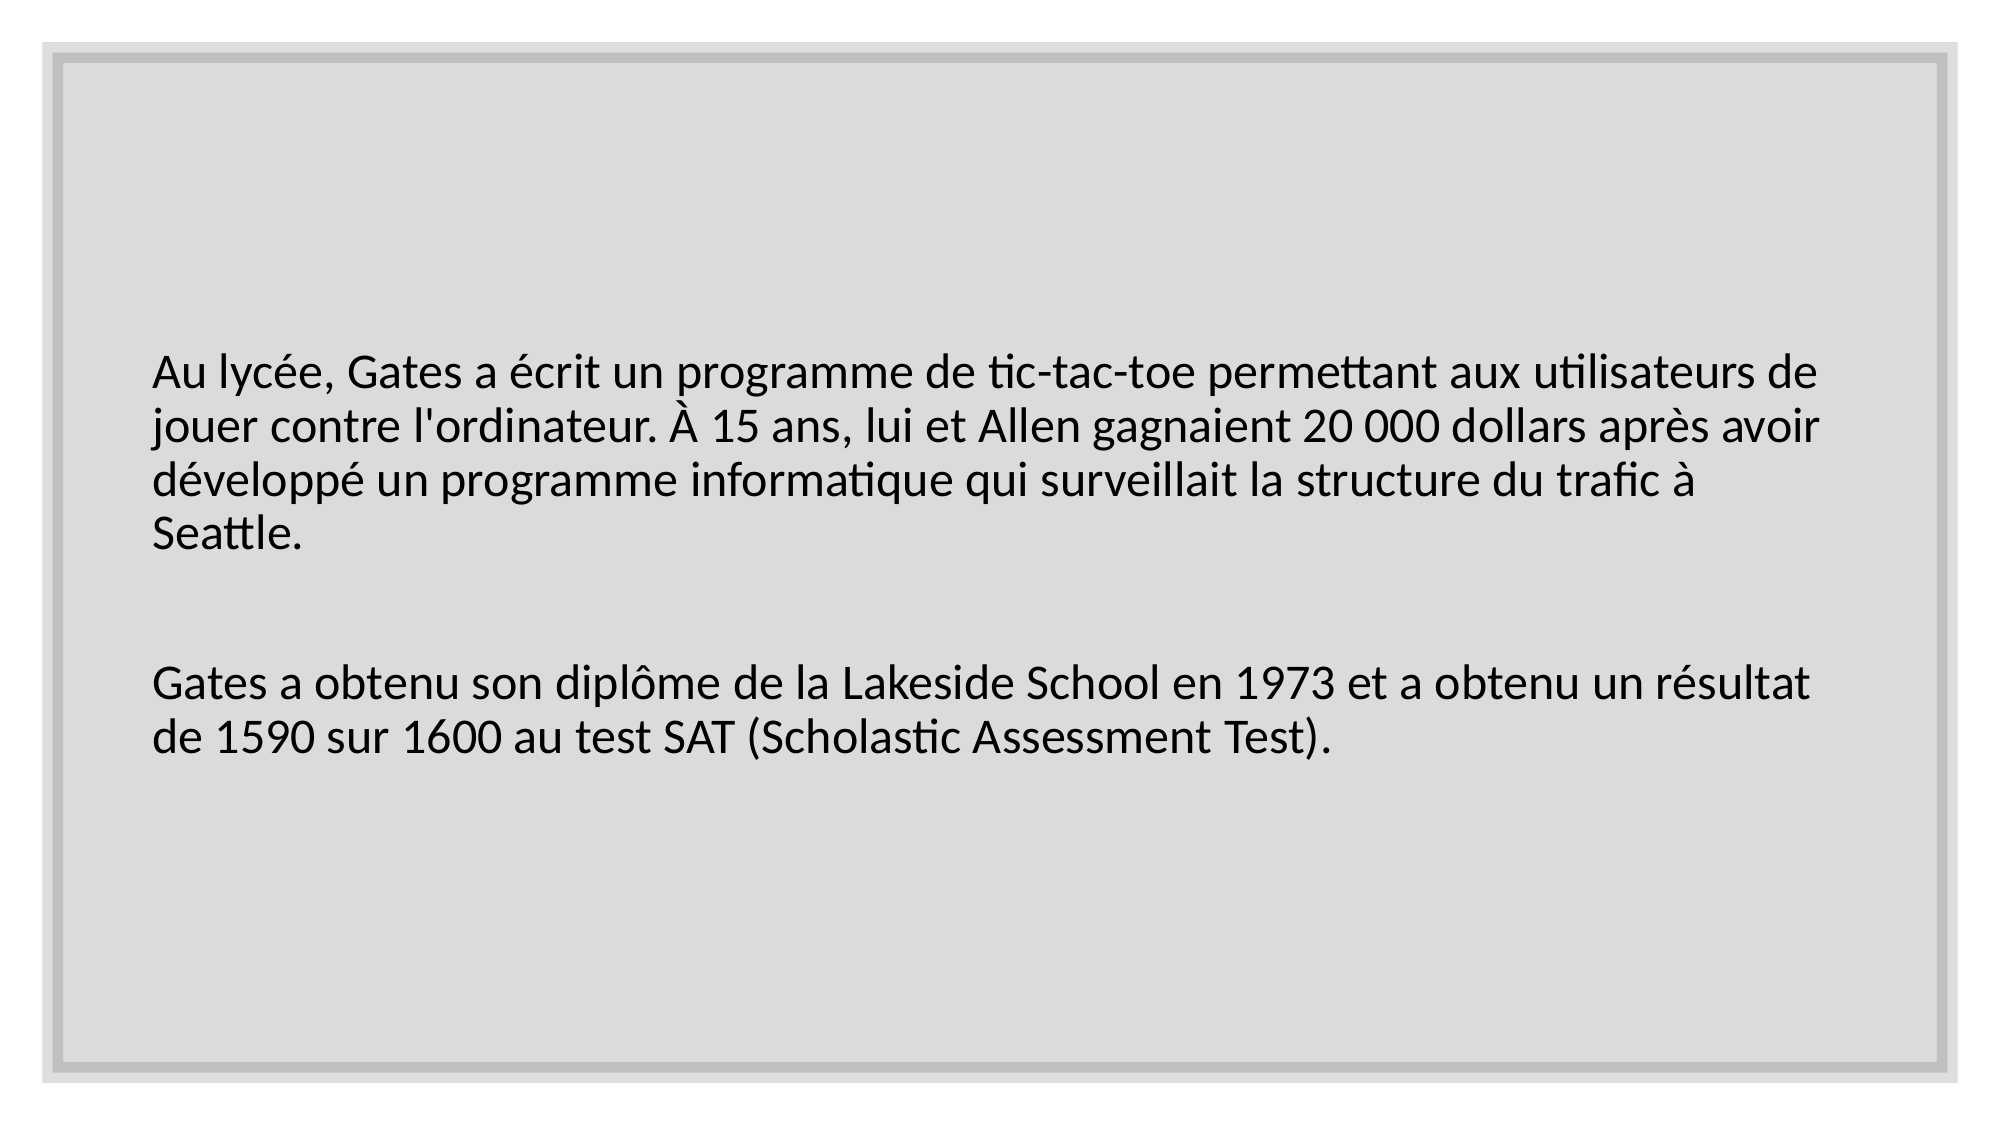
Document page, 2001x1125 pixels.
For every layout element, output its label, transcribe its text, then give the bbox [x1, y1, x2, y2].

text_box [53, 53, 1947, 1073]
list Au lycée, Gates a écrit un programme de tic-tac-toe permettant aux utilisateurs de jouer contre l'ordinateur. À 15 ans, lui et Allen gagnaient 20 000 dollars après avoir développé un programme informatique qui surveillait la structure du trafic à Seattle. Gates a obtenu son diplôme de la Lakeside School en 1973 et a obtenu un résultat de 1590 sur 1600 au test SAT (Scholastic Assessment Test). [137, 337, 1863, 973]
